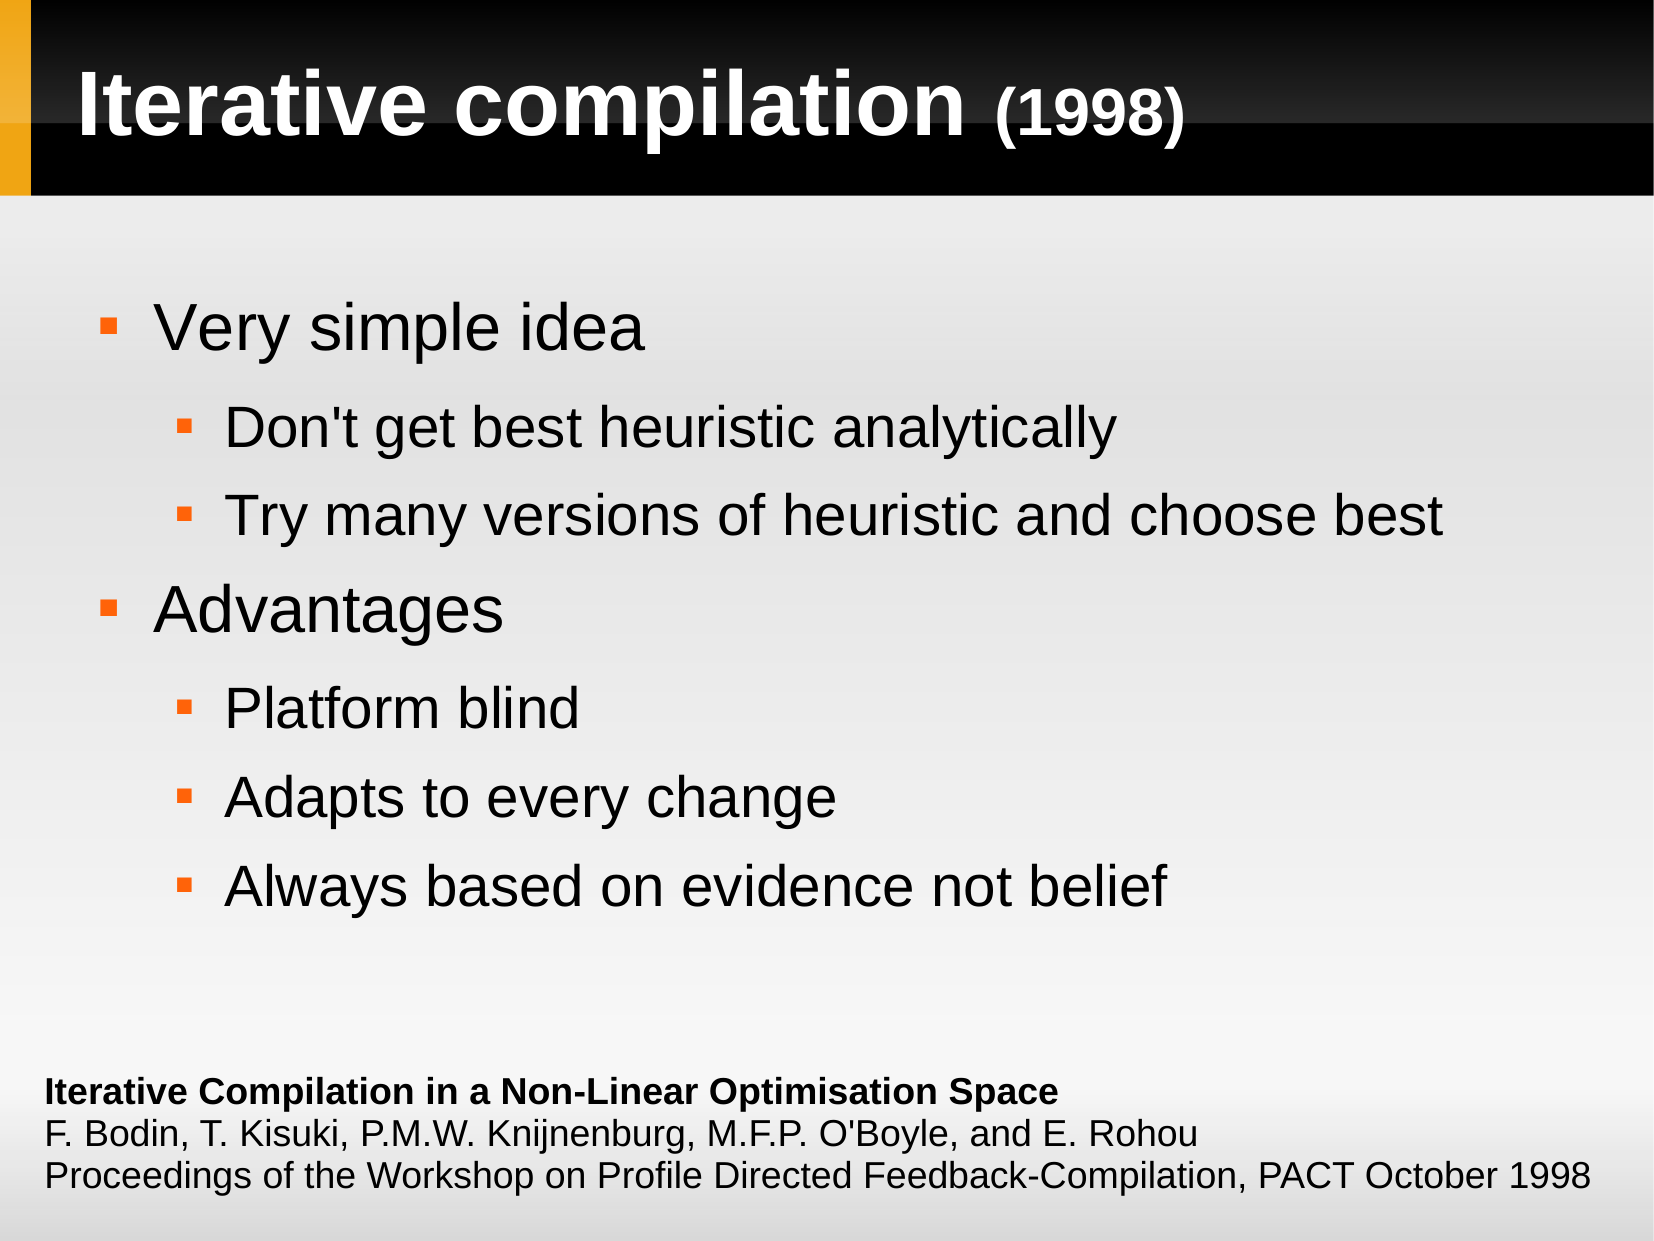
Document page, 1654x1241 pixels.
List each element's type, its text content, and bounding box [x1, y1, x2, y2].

text_box Iterative Compilation in a Non-Linear Optimisation Space F. Bodin, T. Kisuki, P.M.W. Knijnenburg, M.F.P. O'Boyle, and E. Rohou Proceedings of the Workshop on Profile Directed Feedback-Compilation, PACT October 1998 [29, 1063, 1625, 1230]
picture [0, 0, 1654, 1241]
title Iterative compilation (1998) [76, 7, 1565, 200]
list Very simple idea Don't get best heuristic analytically Try many versions of heuristic and choose best Advantages Platform blind Adapts to every change Always based on evidence not belief [82, 290, 1571, 1063]
